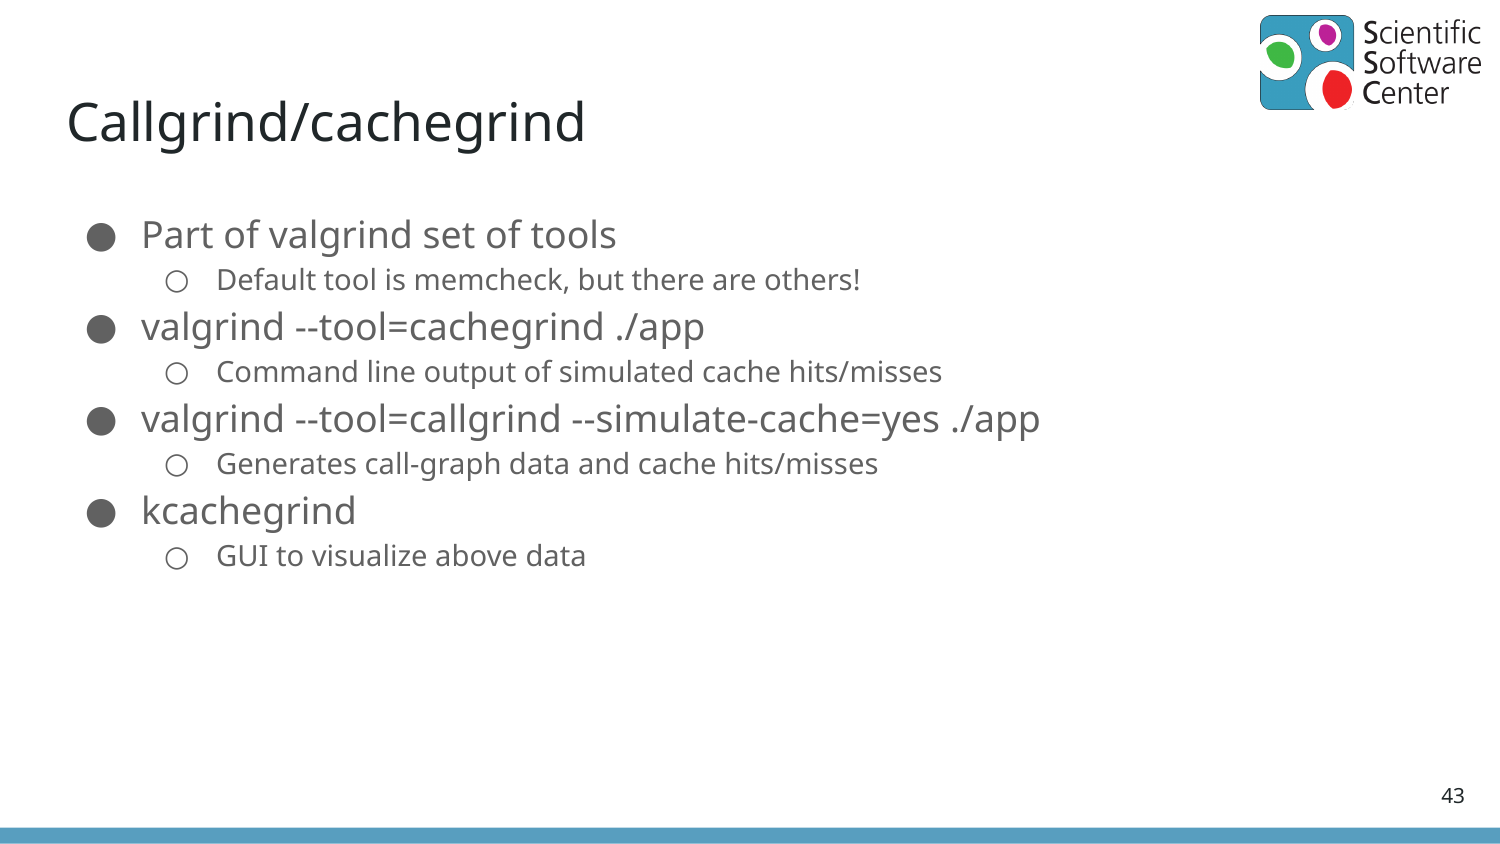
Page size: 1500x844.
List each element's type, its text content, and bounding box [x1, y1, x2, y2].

slide_number <number> [1389, 764, 1480, 830]
title Callgrind/cachegrind [51, 72, 1449, 167]
picture [1260, 15, 1481, 110]
list Part of valgrind set of tools Default tool is memcheck, but there are others! valgrind --tool=cachegrind ./app Command line output of simulated cache hits/misses valgrind --tool=callgrind --simulate-cache=yes ./app Generates call-graph data and cache hits/misses kcachegrind GUI to visualize above data [51, 189, 1449, 750]
